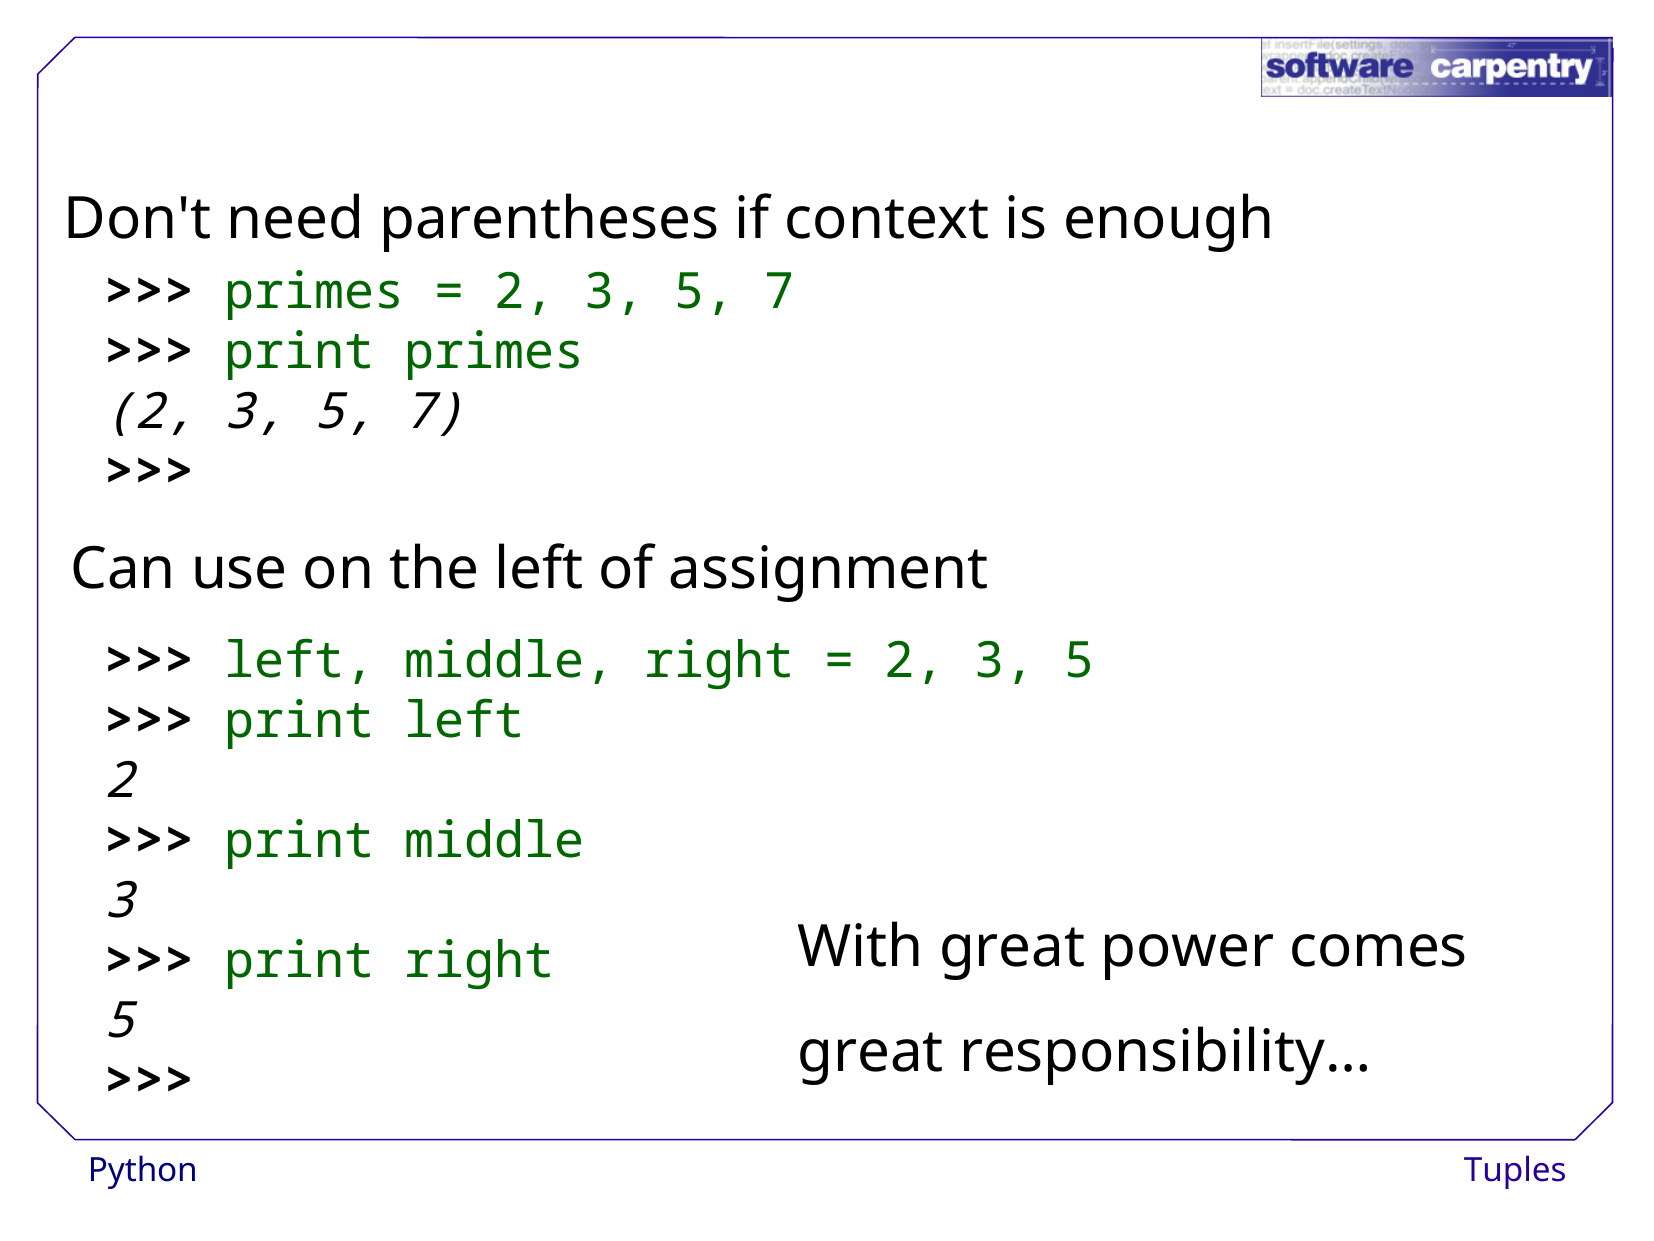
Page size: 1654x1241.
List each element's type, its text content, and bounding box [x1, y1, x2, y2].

text_box >>> left, middle, right = 2, 3, 5 >>> print left 2 >>> print middle 3 >>> print right 5 >>> [89, 619, 1167, 1121]
text_box Can use on the left of assignment [55, 487, 1154, 609]
text_box >>> primes = 2, 3, 5, 7 >>> print primes (2, 3, 5, 7) >>> [89, 251, 1167, 507]
picture [1261, 39, 1613, 97]
text_box Don't need parentheses if context is enough [49, 138, 1440, 259]
text_box With great power comes great responsibility… [783, 865, 1633, 1091]
